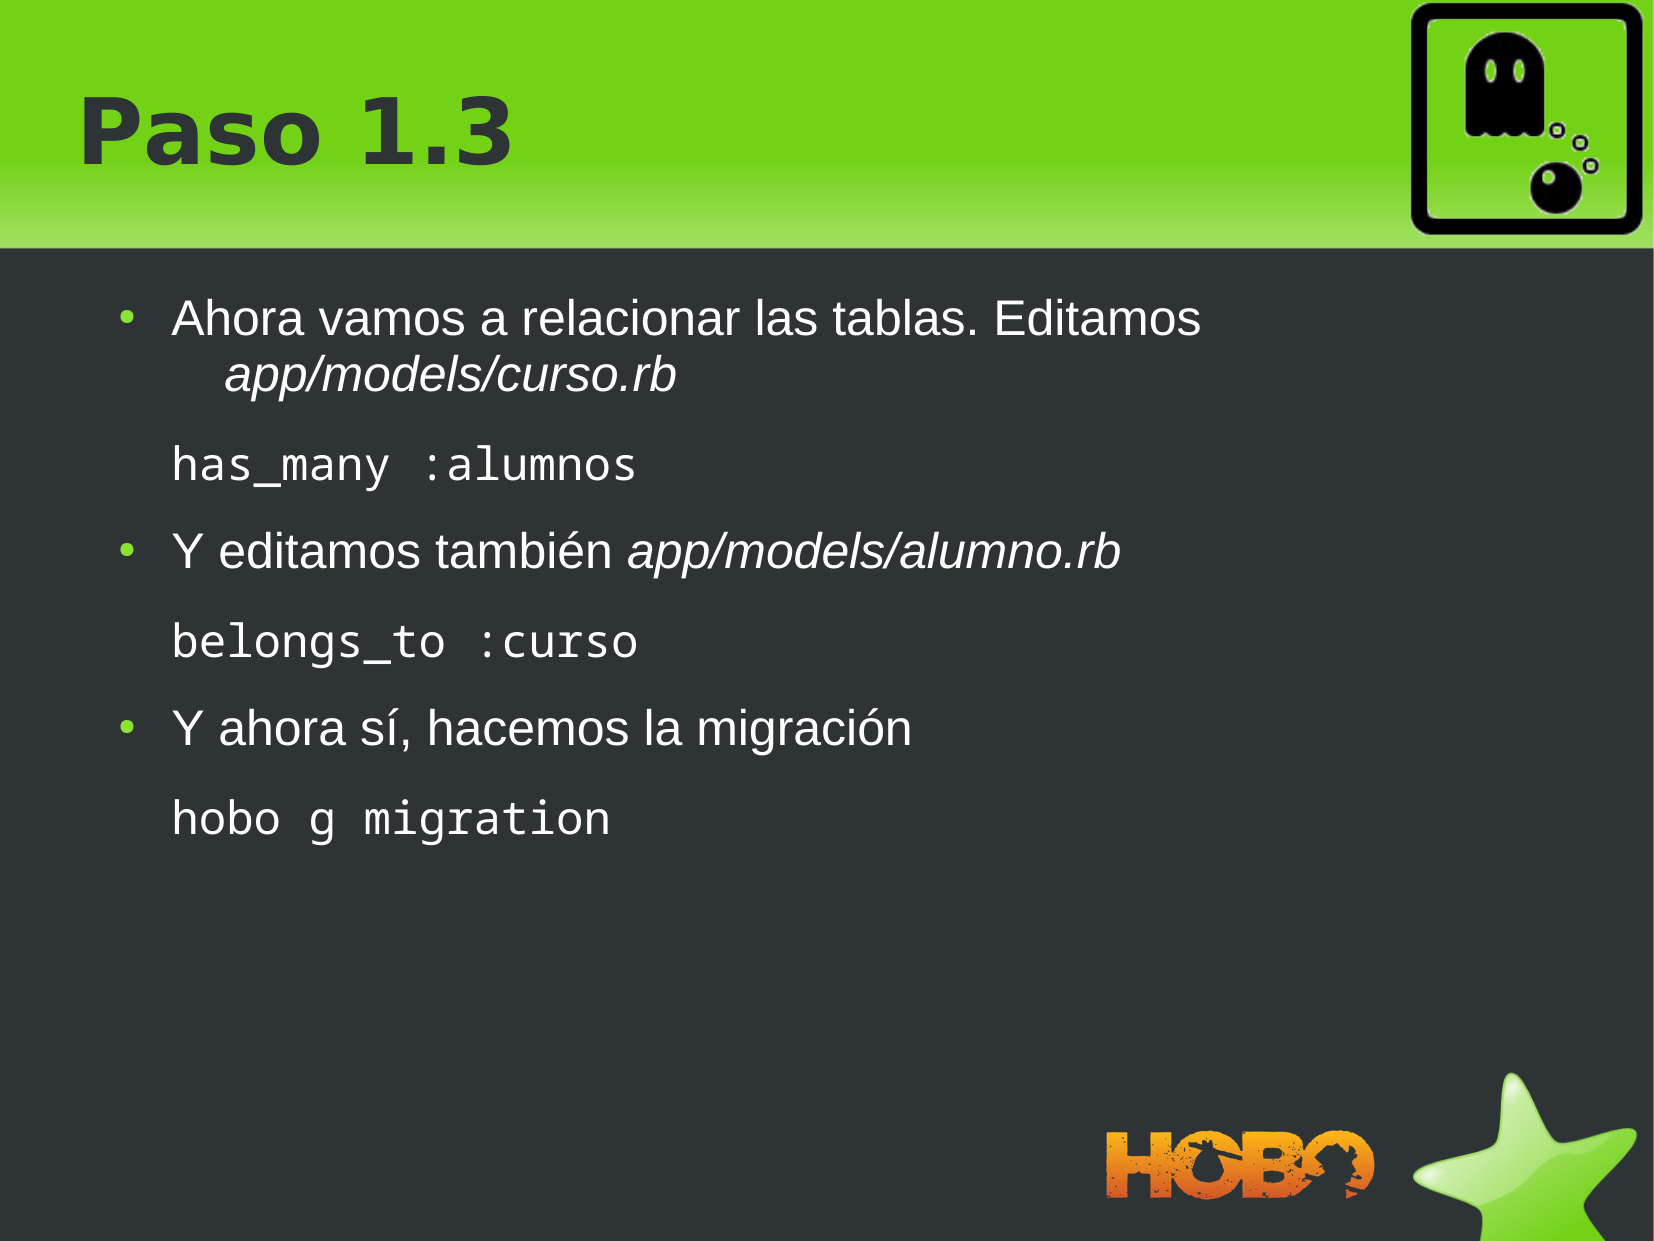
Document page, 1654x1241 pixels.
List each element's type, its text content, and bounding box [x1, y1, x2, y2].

list Ahora vamos a relacionar las tablas. Editamos app/models/curso.rb has_many :alumnos Y editamos también app/models/alumno.rb belongs_to :curso Y ahora sí, hacemos la migración hobo g migration [82, 290, 1571, 1094]
title Paso 1.3 [76, 36, 1565, 229]
picture [0, 0, 1654, 1241]
